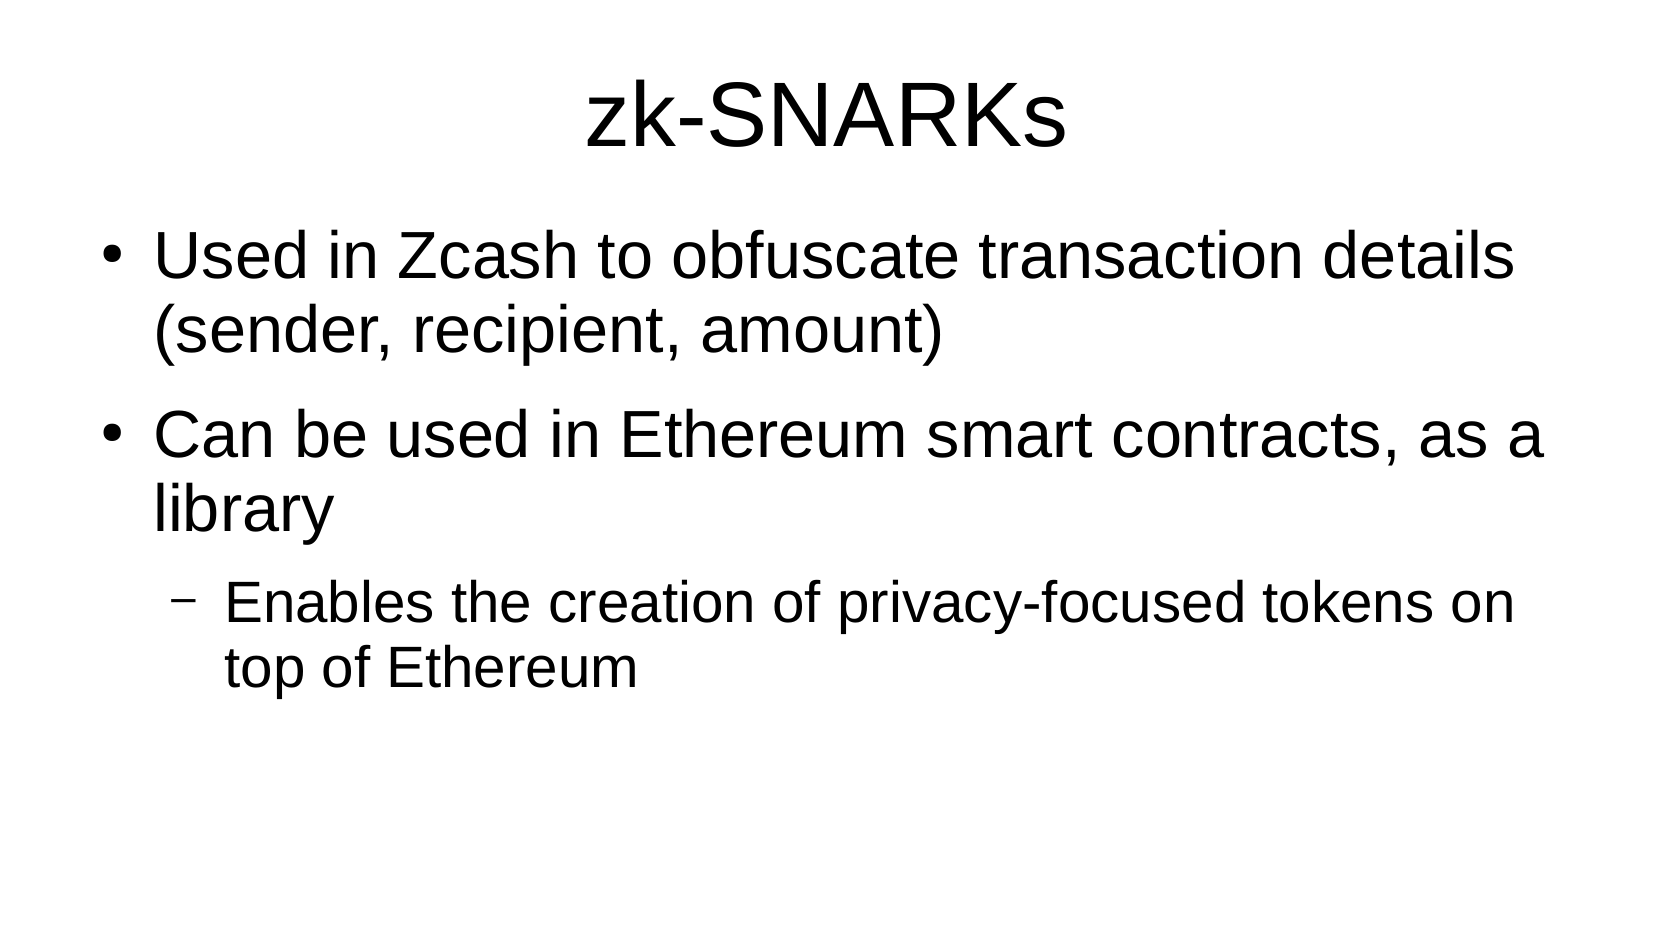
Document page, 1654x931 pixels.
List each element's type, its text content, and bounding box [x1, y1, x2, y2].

list Used in Zcash to obfuscate transaction details (sender, recipient, amount) Can be used in Ethereum smart contracts, as a library Enables the creation of privacy-focused tokens on top of Ethereum [82, 217, 1571, 758]
title zk-SNARKs [82, 37, 1571, 193]
